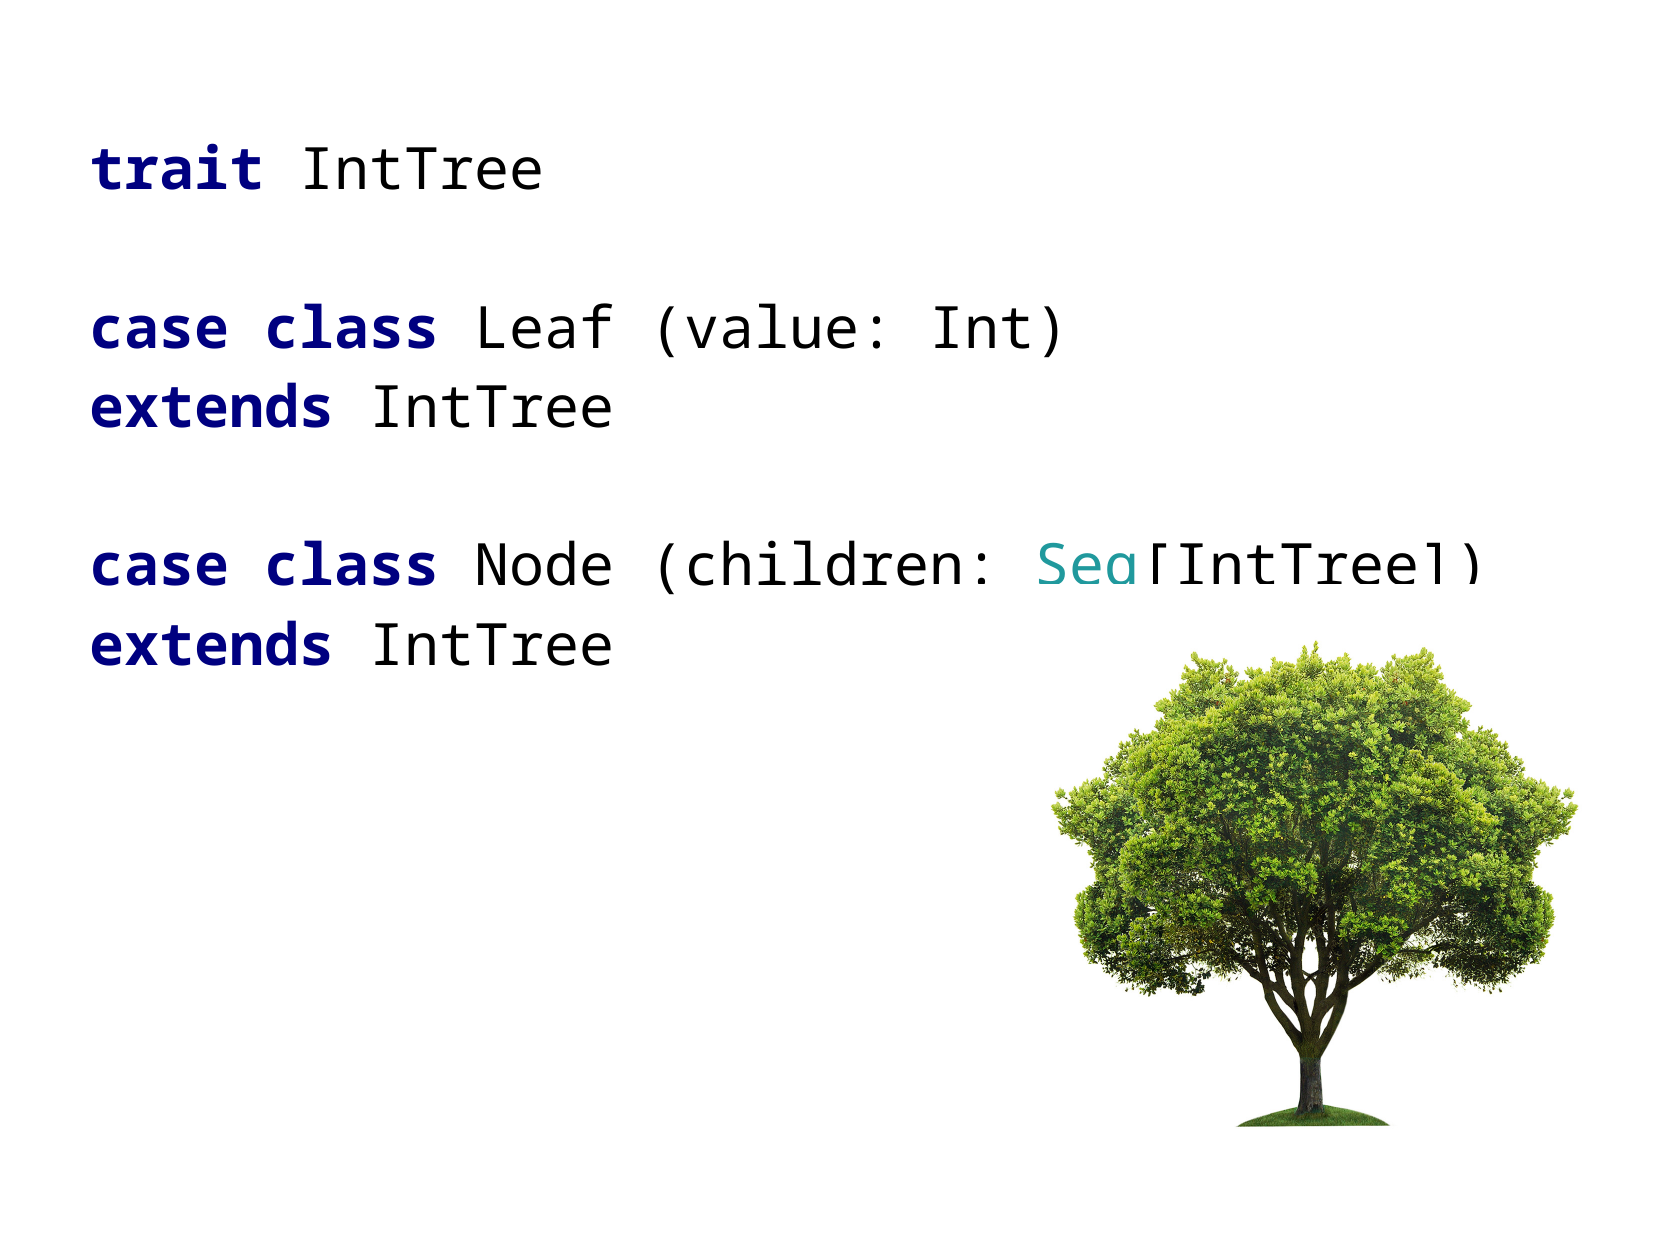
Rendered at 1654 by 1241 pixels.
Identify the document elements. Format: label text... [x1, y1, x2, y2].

text_box trait IntTree case class Leaf (value: Int) extends IntTree case class Node (children: Seq[IntTree]) extends IntTree [75, 120, 1531, 631]
picture [930, 584, 1630, 1233]
